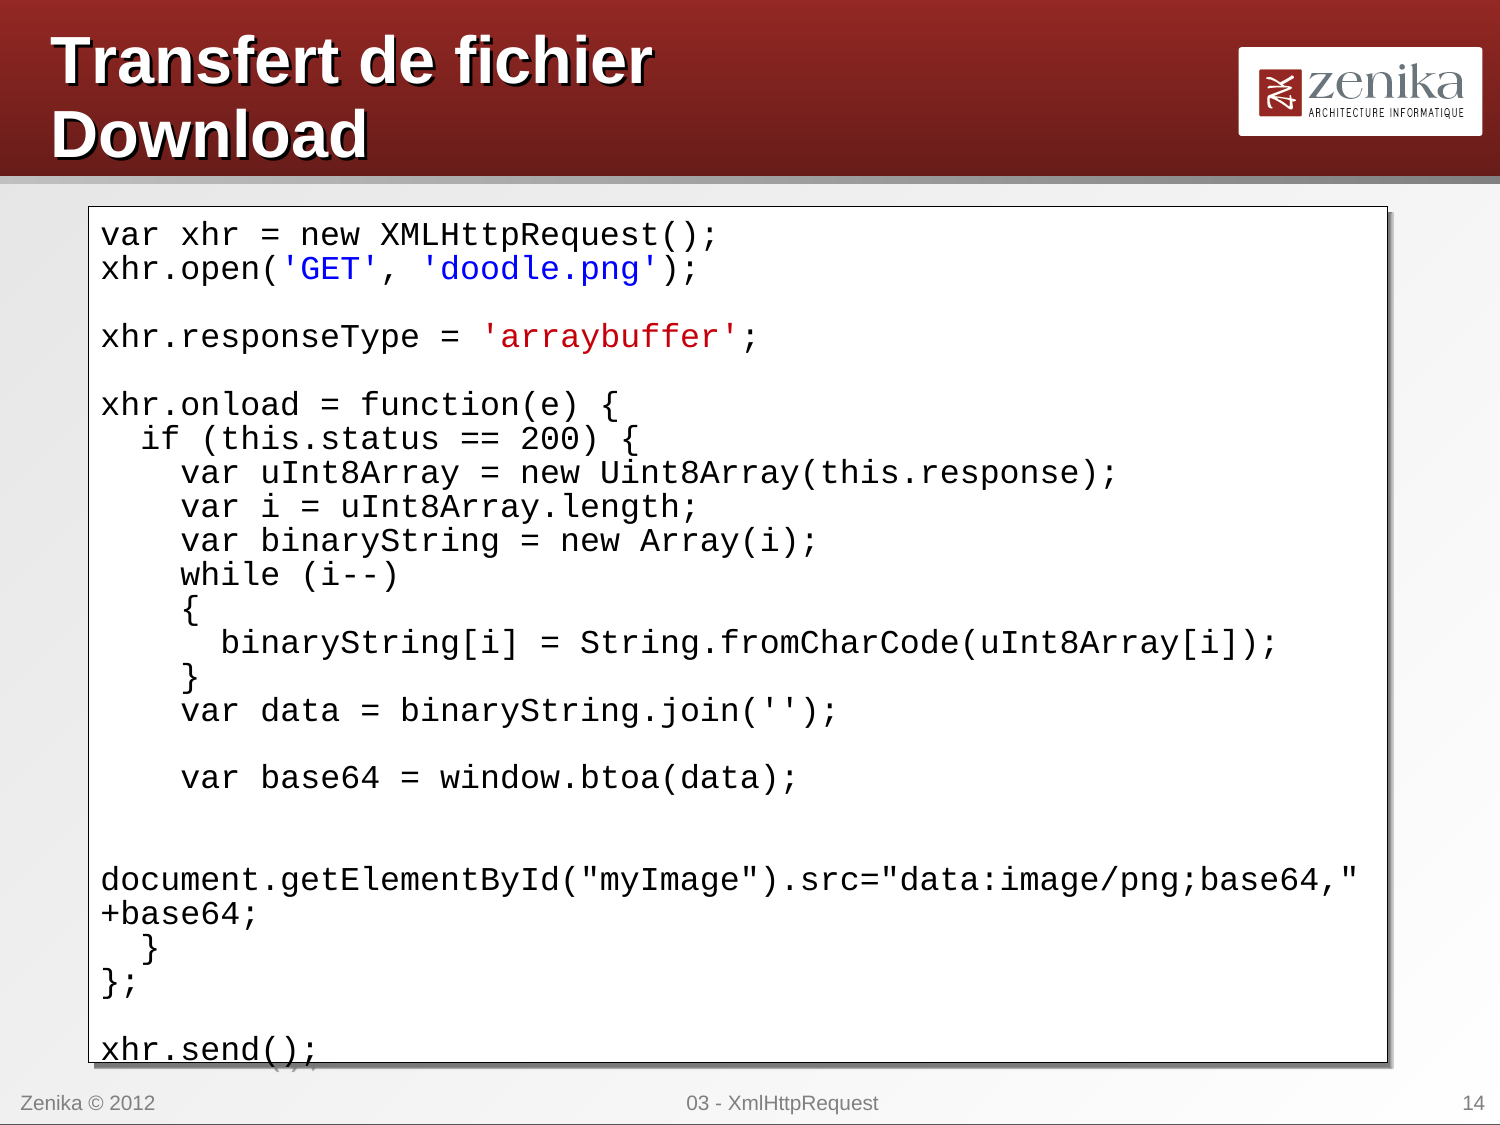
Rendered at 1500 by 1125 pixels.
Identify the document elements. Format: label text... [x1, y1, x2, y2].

picture [1257, 58, 1464, 125]
text_box var xhr = new XMLHttpRequest(); xhr.open('GET', 'doodle.png'); xhr.responseType = 'arraybuffer'; xhr.onload = function(e) { if (this.status == 200) { var uInt8Array = new Uint8Array(this.response); var i = uInt8Array.length; var binaryString = new Array(i); while (i--) { binaryString[i] = String.fromCharCode(uInt8Array[i]); } var data = binaryString.join(''); var base64 = window.btoa(data); document.getElementById("myImage").src="data:image/png;base64,"+base64; } }; xhr.send(); [88, 206, 1388, 1063]
title Transfert de fichier Download [50, 15, 1206, 180]
